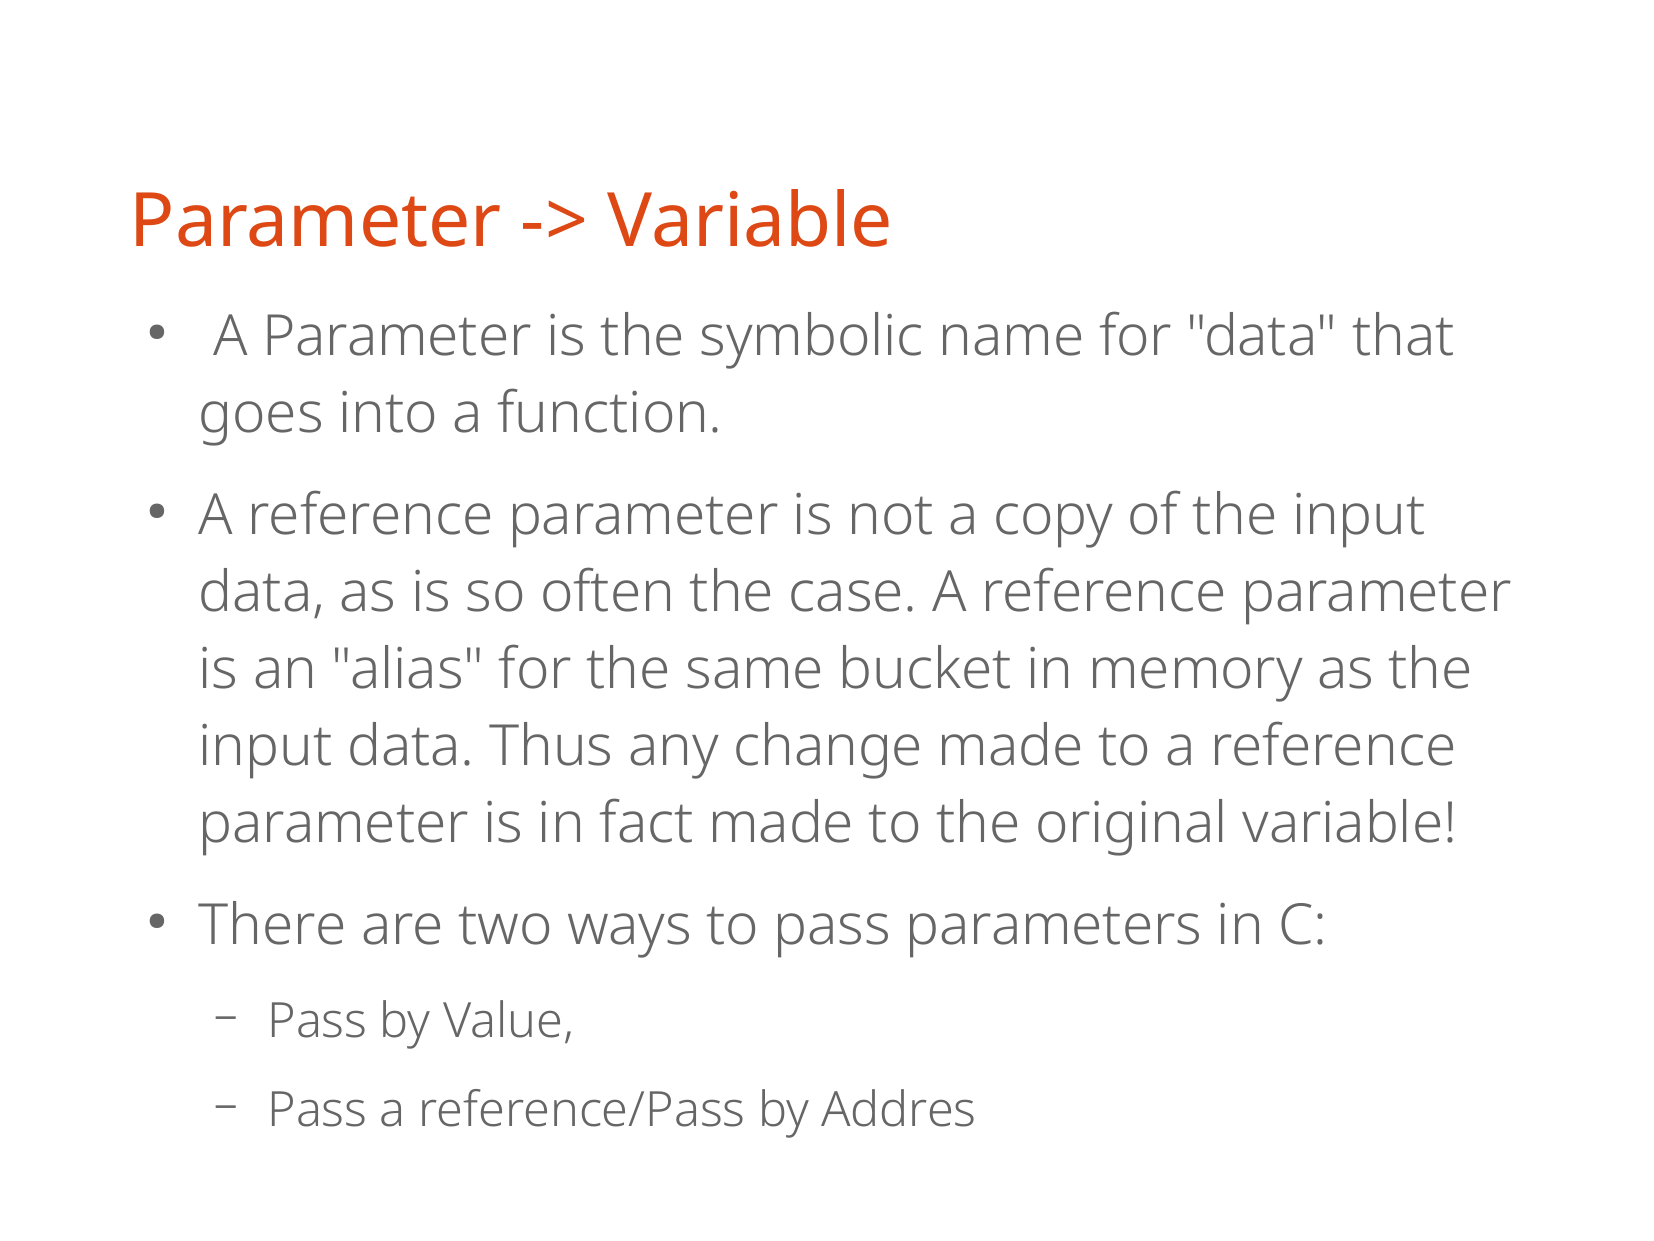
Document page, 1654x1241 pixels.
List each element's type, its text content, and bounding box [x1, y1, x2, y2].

list A Parameter is the symbolic name for "data" that goes into a function. A reference parameter is not a copy of the input data, as is so often the case. A reference parameter is an "alias" for the same bucket in memory as the input data. Thus any change made to a reference parameter is in fact made to the original variable! There are two ways to pass parameters in C: Pass by Value, Pass a reference/Pass by Addres [129, 295, 1518, 1158]
title Parameter -> Variable [129, 153, 1518, 281]
